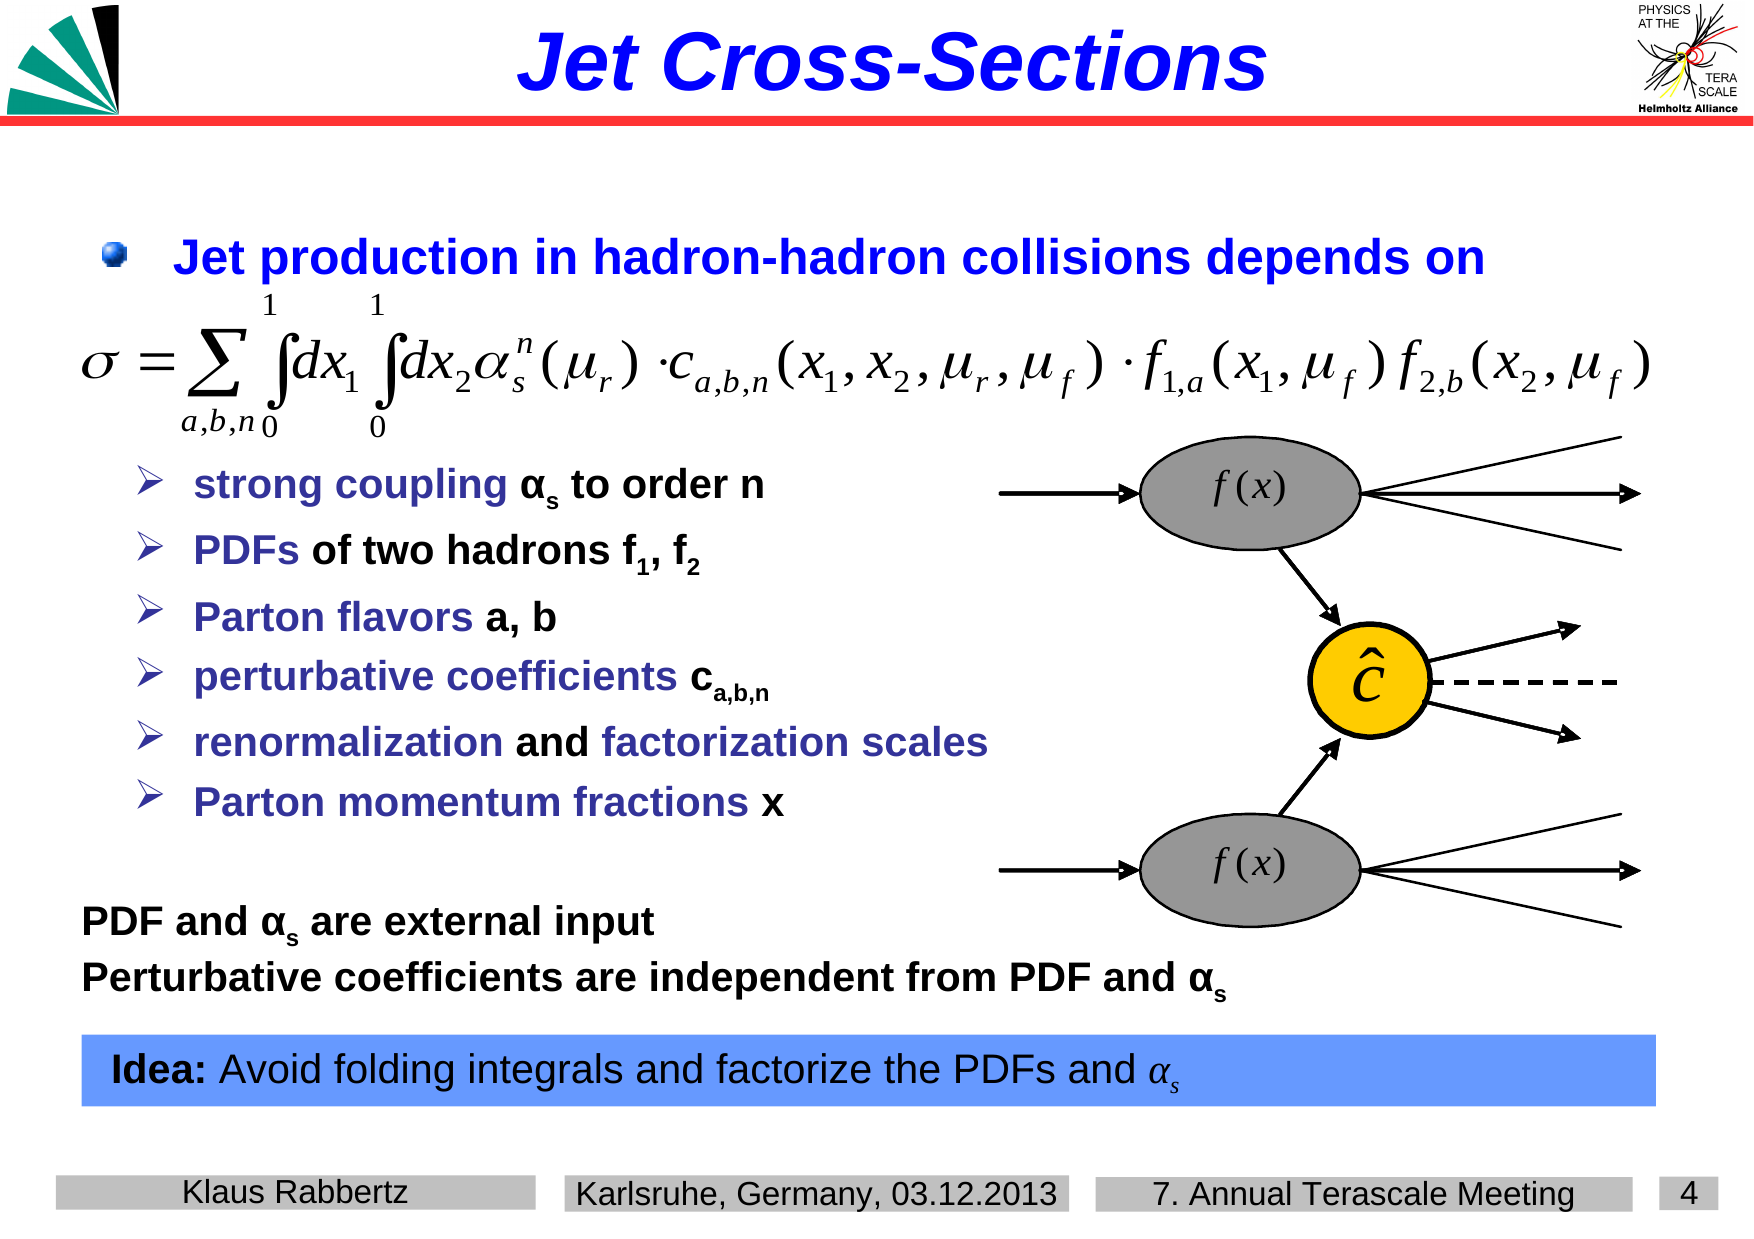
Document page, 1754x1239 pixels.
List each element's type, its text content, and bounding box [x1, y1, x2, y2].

list Jet production in hadron-hadron collisions depends on strong coupling αs to order n PDFs of two hadrons f1, f2 Parton flavors a, b perturbative coefficients ca,b,n renormalization and factorization scales Parton momentum fractions x [75, 452, 998, 886]
list Jet production in hadron-hadron collisions depends on strong coupling αs to order n PDFs of two hadrons f1, f2 Parton flavors a, b perturbative coefficients ca,b,n renormalization and factorization scales Parton momentum fractions x [75, 217, 1556, 277]
text_box PDF and αs are external input Perturbative coefficients are independent from PDF and αs [52, 886, 1627, 1015]
title Jet Cross-Sections [123, 0, 1606, 115]
picture [1631, 1, 1745, 115]
chart [72, 277, 1665, 452]
picture [998, 435, 1647, 933]
picture [7, 5, 119, 116]
text_box Idea: Avoid folding integrals and factorize the PDFs and αs [81, 1034, 1656, 1107]
